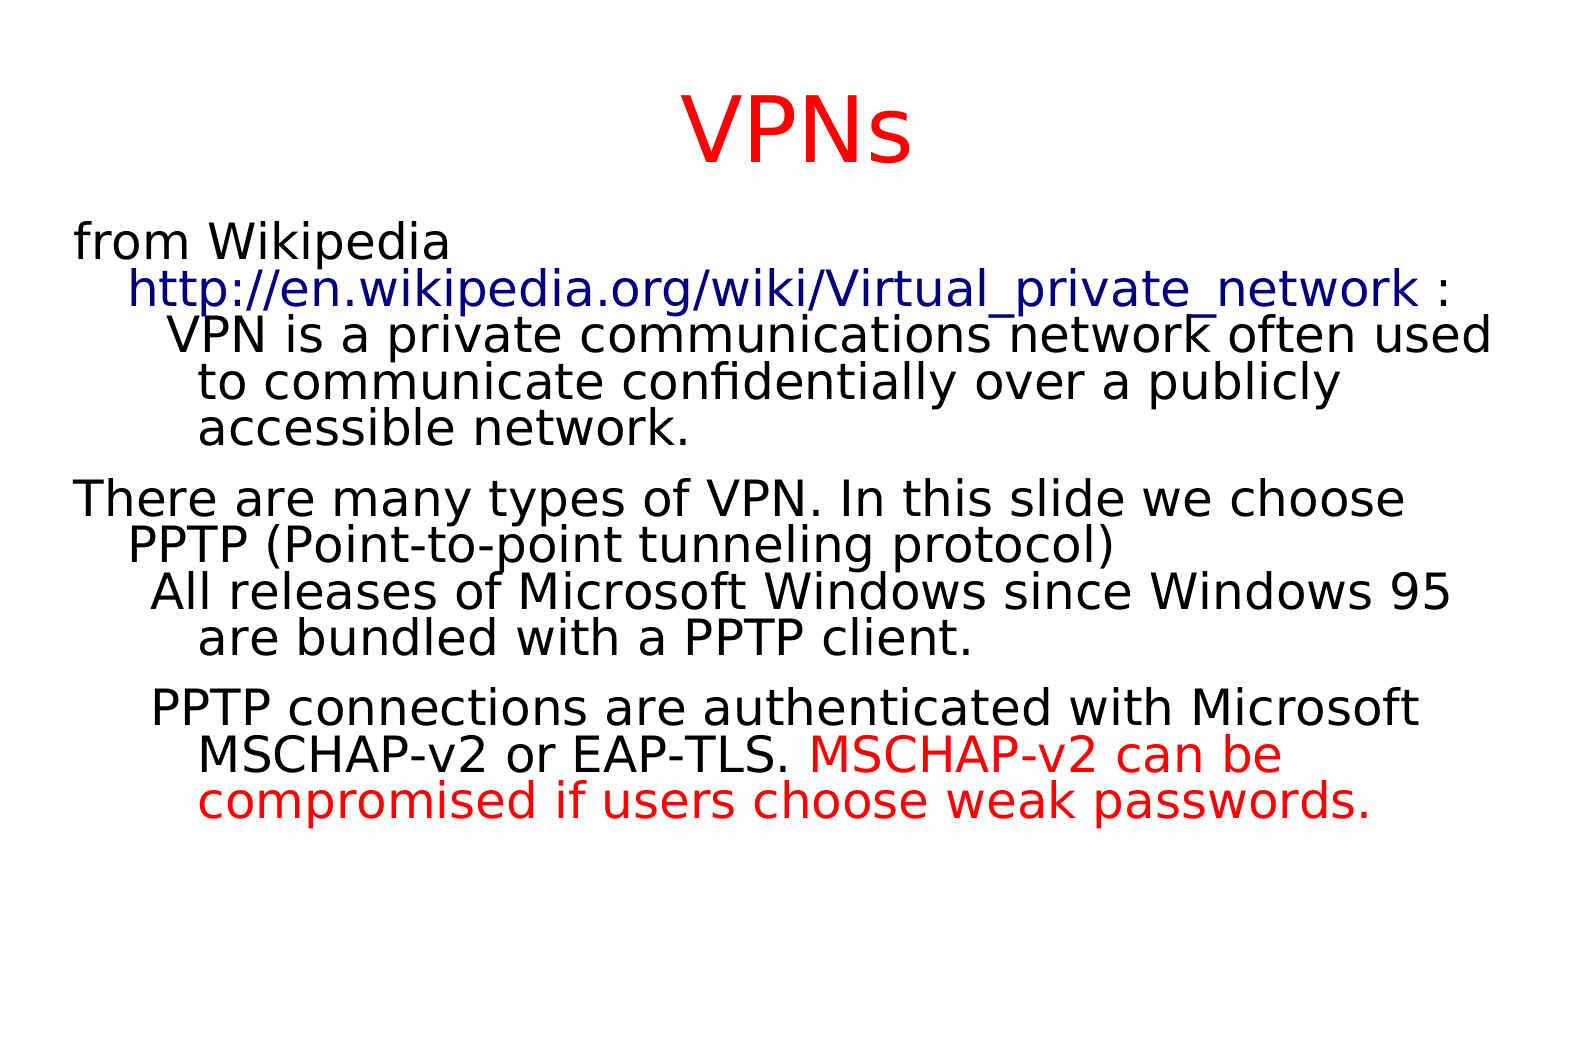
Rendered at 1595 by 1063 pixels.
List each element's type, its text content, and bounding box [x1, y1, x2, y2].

list from Wikipediahttp://en.wikipedia.org/wiki/Virtual_private_network : VPN is a private communications network often used to communicate confidentially over a publicly accessible network. There are many types of VPN. In this slide we choose PPTP (Point-to-point tunneling protocol) All releases of Microsoft Windows since Windows 95 are bundled with a PPTP client. PPTP connections are authenticated with Microsoft MSCHAP-v2 or EAP-TLS. MSCHAP-v2 can be compromised if users choose weak passwords. [41, 214, 1553, 937]
title VPNs [79, 49, 1515, 213]
